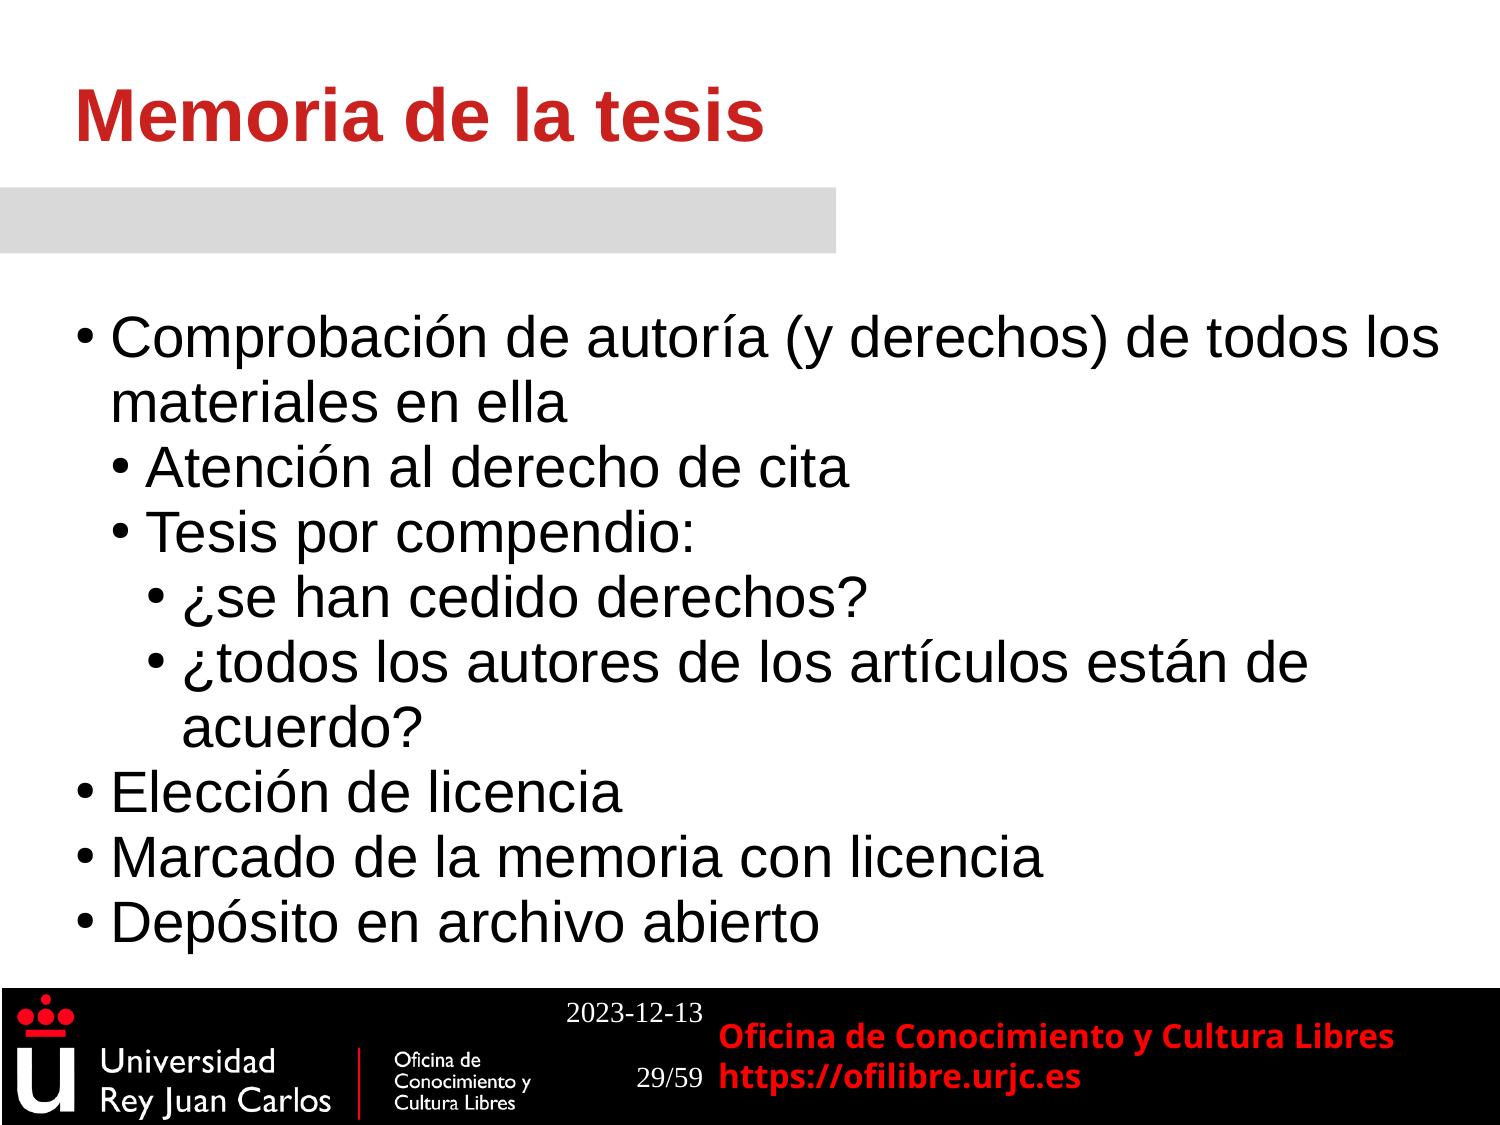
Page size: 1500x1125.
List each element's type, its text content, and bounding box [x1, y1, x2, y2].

text_box Comprobación de autoría (y derechos) de todos los materiales en ella Atención al derecho de cita Tesis por compendio: ¿se han cedido derechos? ¿todos los autores de los artículos están de acuerdo? Elección de licencia Marcado de la memoria con licencia Depósito en archivo abierto [60, 297, 1463, 963]
picture [17, 994, 531, 1120]
text_box Memoria de la tesis [60, 66, 991, 249]
title [75, 7, 1425, 196]
